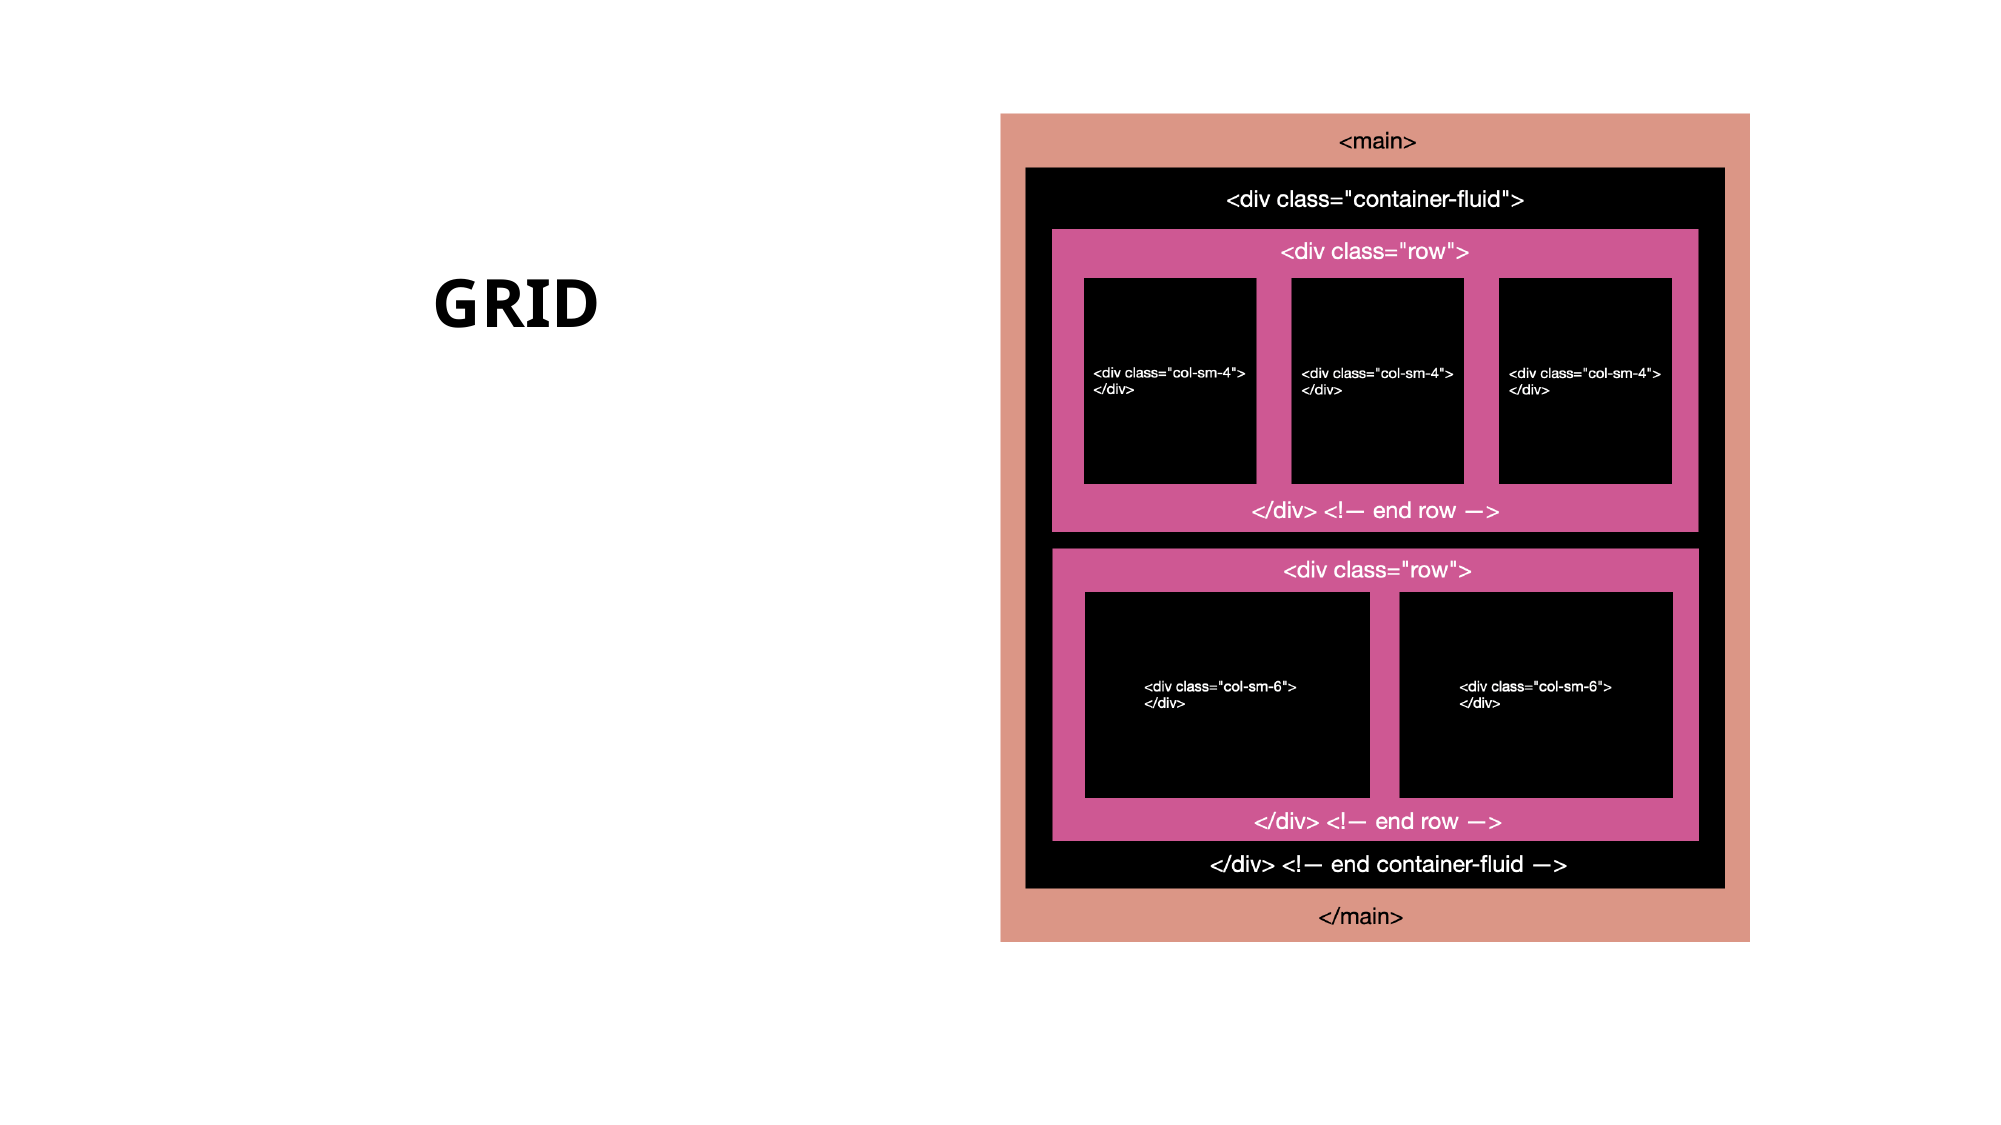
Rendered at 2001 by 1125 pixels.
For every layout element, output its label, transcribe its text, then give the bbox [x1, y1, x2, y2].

picture [999, 112, 1751, 942]
title GRID [243, 177, 791, 425]
